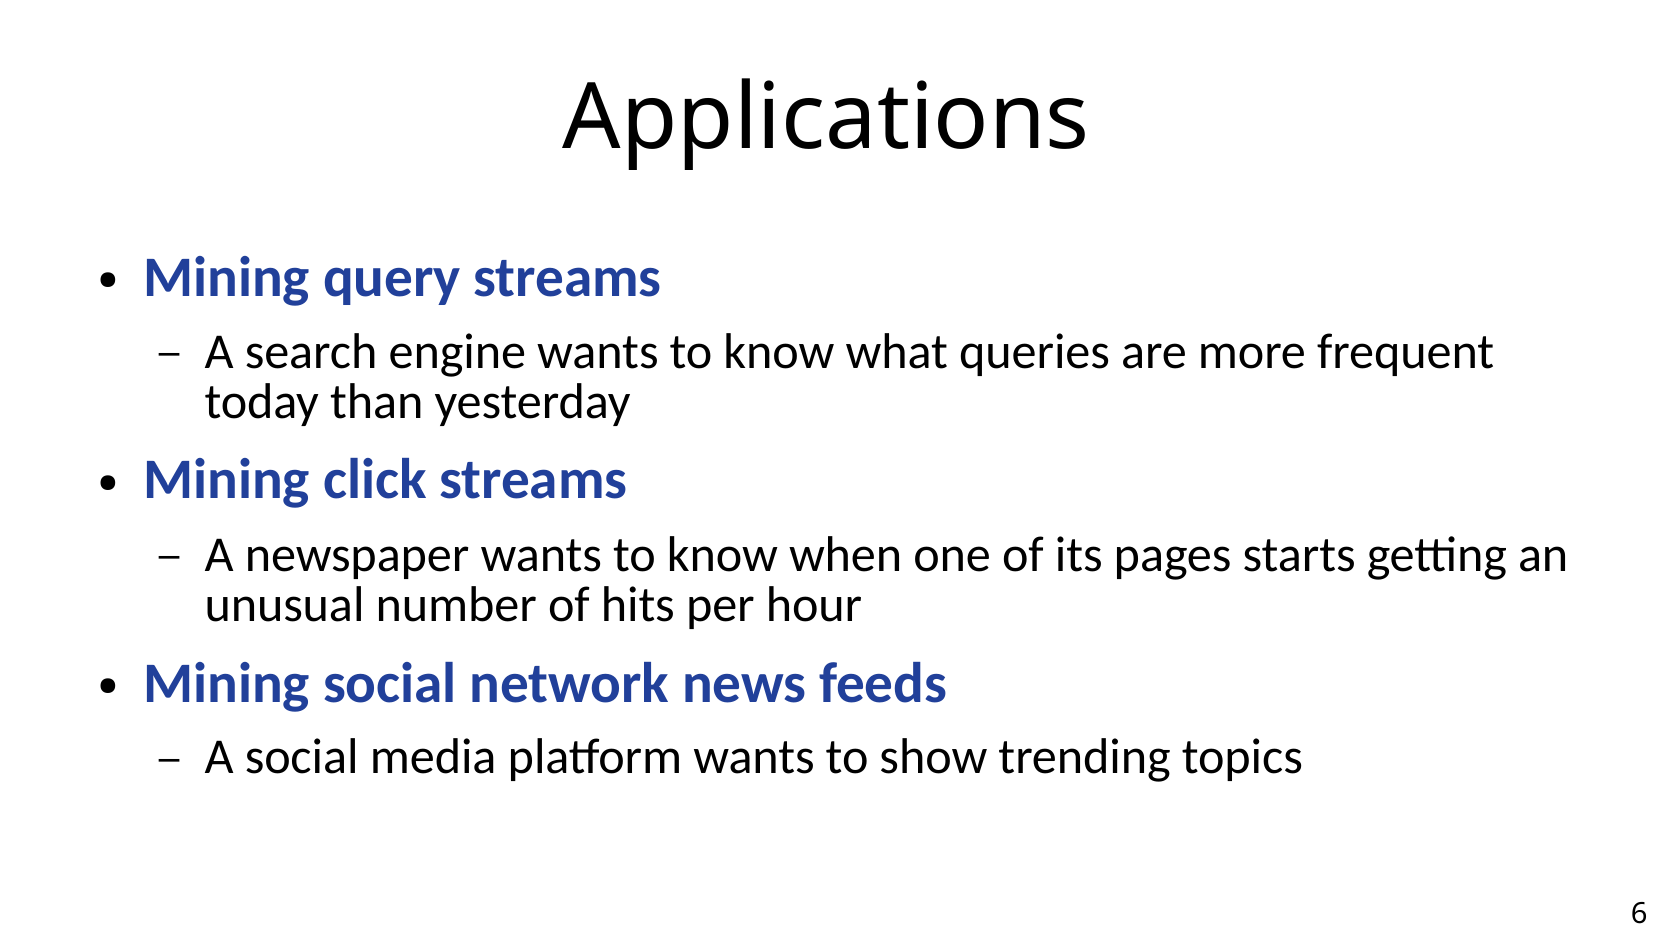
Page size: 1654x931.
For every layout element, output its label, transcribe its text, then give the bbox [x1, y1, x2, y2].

list Mining query streams A search engine wants to know what queries are more frequent today than yesterday Mining click streams A newspaper wants to know when one of its pages starts getting an unusual number of hits per hour Mining social network news feeds A social media platform wants to show trending topics [82, 253, 1571, 793]
title Applications [82, 1, 1571, 226]
